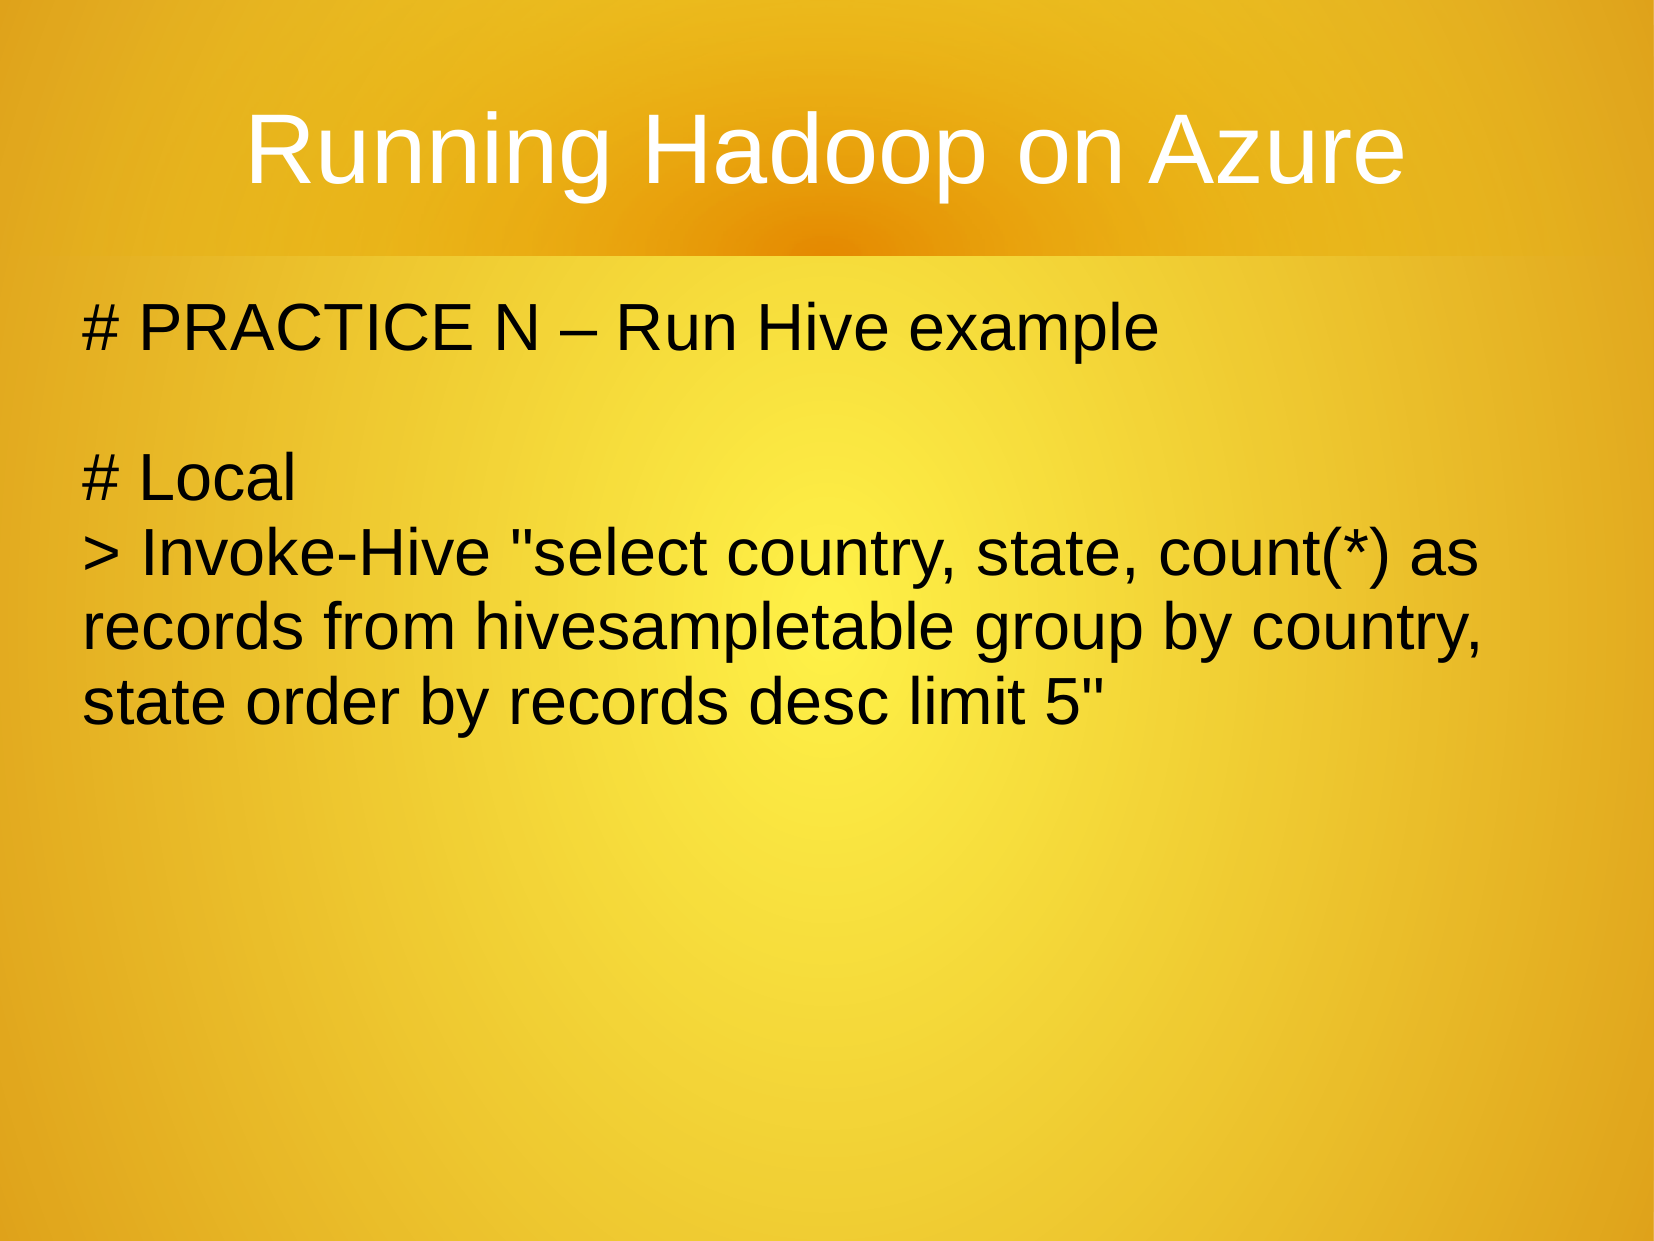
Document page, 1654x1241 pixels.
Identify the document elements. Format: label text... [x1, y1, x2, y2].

title Running Hadoop on Azure [82, 47, 1571, 252]
subtitle # PRACTICE N – Run Hive example # Local > Invoke-Hive "select country, state, count(*) as records from hivesampletable group by country, state order by records desc limit 5" [82, 290, 1571, 1010]
